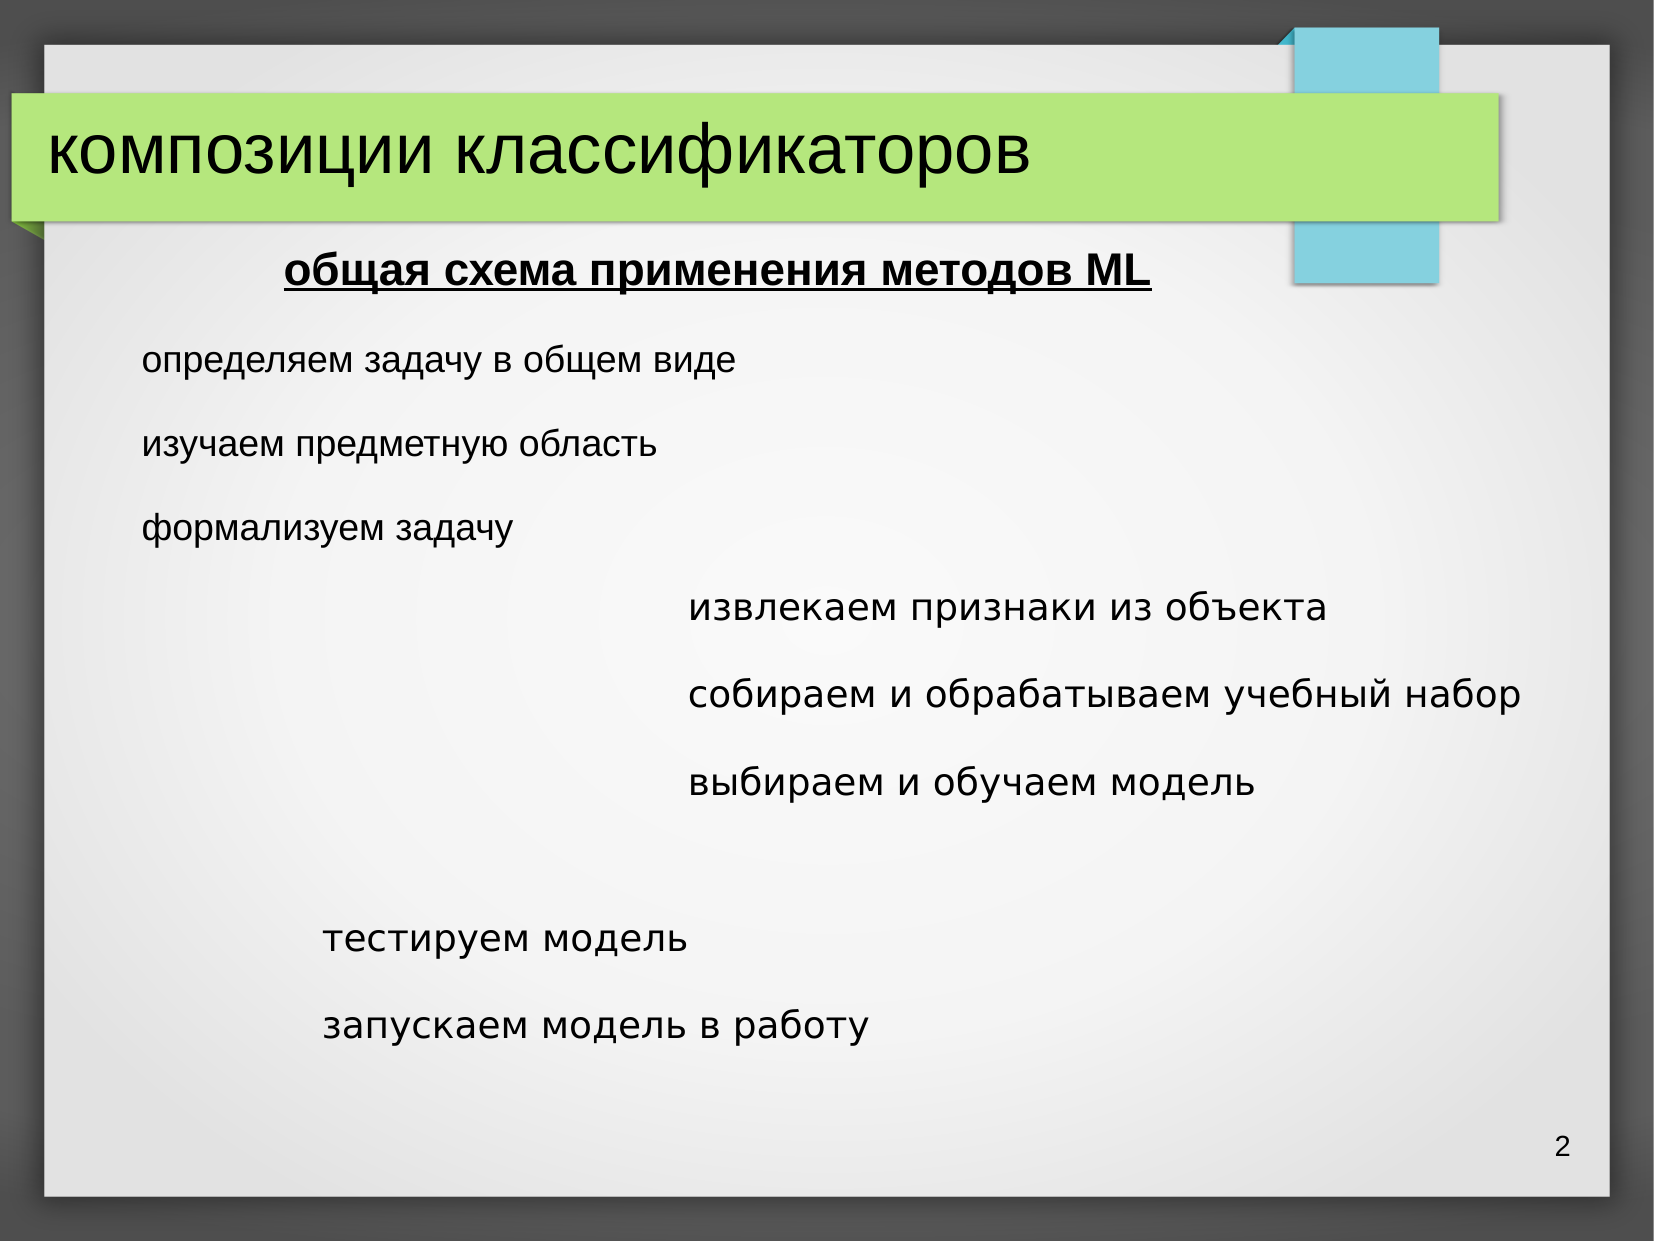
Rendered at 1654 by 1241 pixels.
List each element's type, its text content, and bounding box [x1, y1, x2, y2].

text_box общая схема применения методов ML [283, 232, 1300, 308]
title композиции классификаторов [47, 109, 1501, 190]
text_box определяем задачу в общем виде изучаем предметную область формализуем задачу [141, 330, 756, 556]
text_box тестируем модель запускаем модель в работу [307, 909, 886, 1055]
picture [0, 0, 1654, 1241]
text_box извлекаем признаки из объекта собираем и обрабатываем учебный набор выбираем и обучаем модель [673, 578, 1549, 825]
